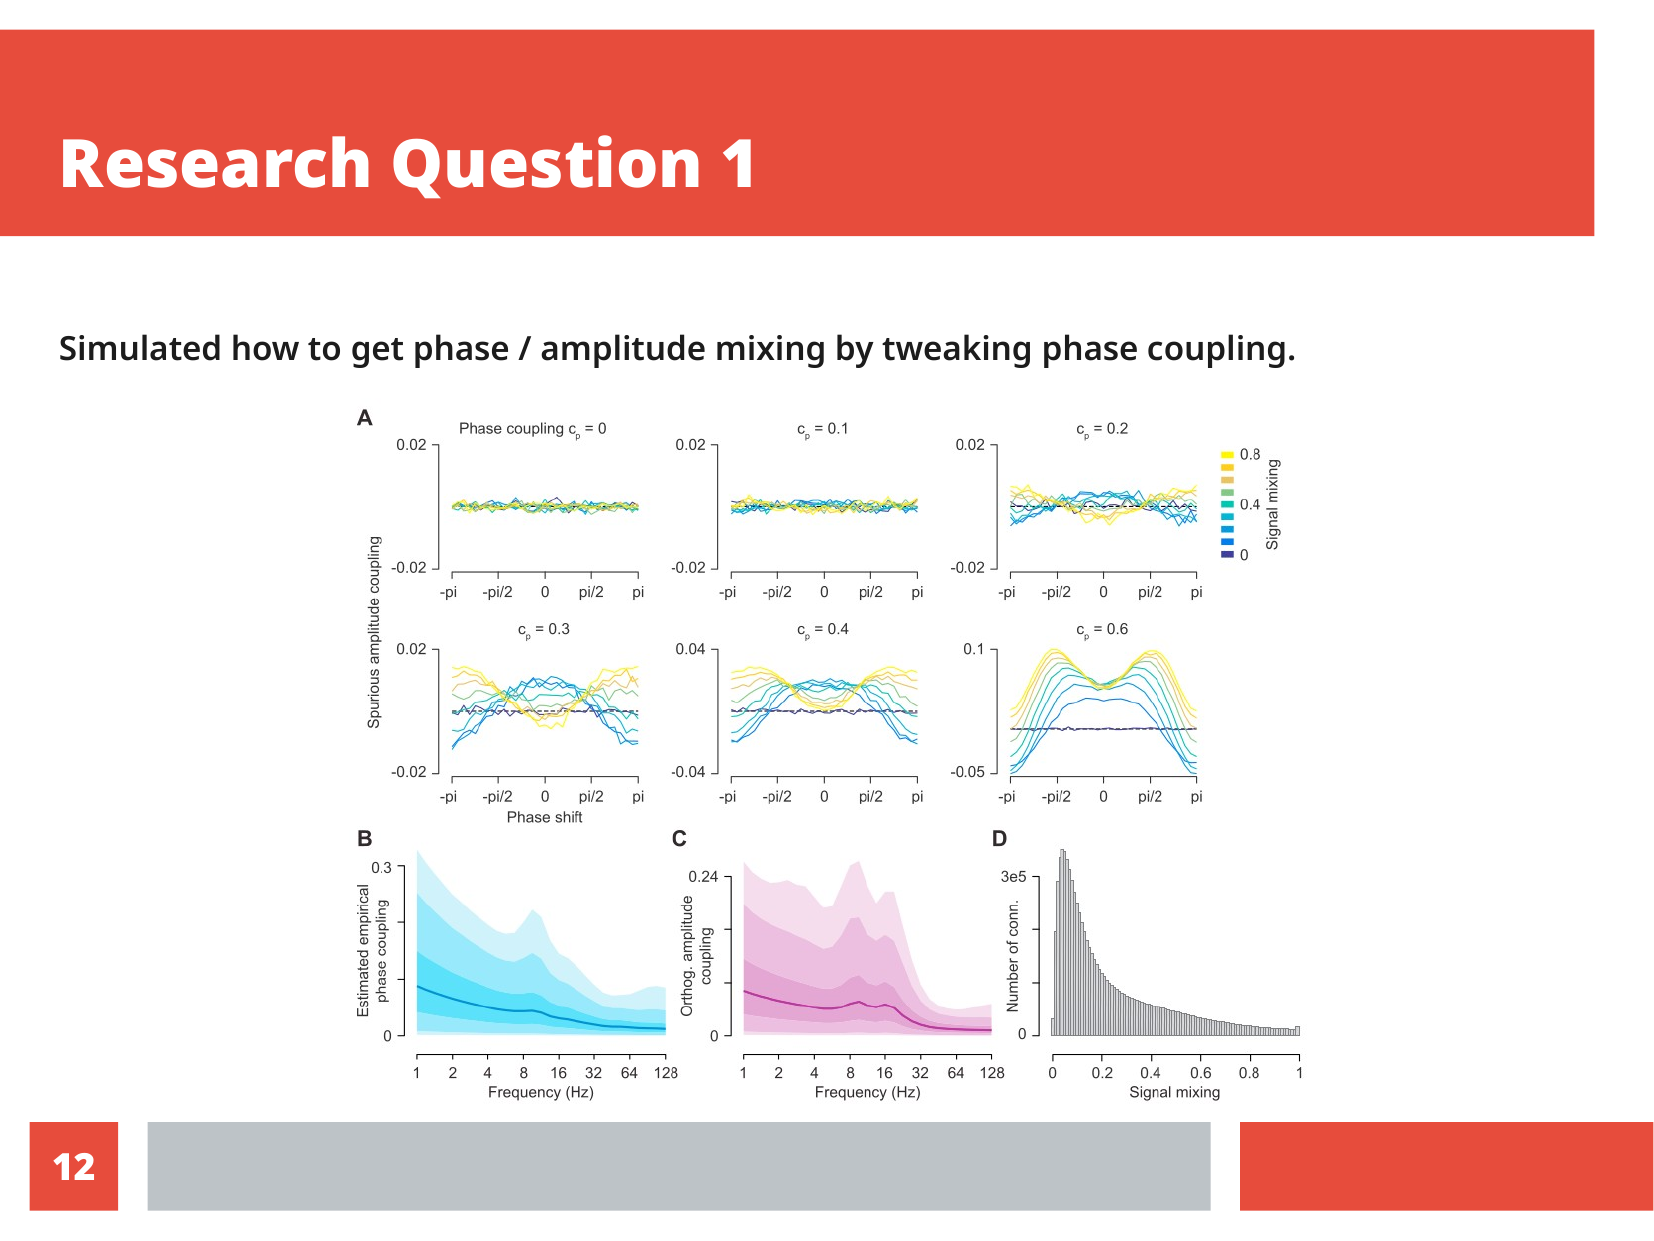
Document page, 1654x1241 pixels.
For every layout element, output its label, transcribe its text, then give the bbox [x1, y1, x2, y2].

picture [285, 398, 1351, 1108]
title Research Question 1 [59, 59, 1595, 207]
list Simulated how to get phase / amplitude mixing by tweaking phase coupling. [59, 324, 1565, 1093]
